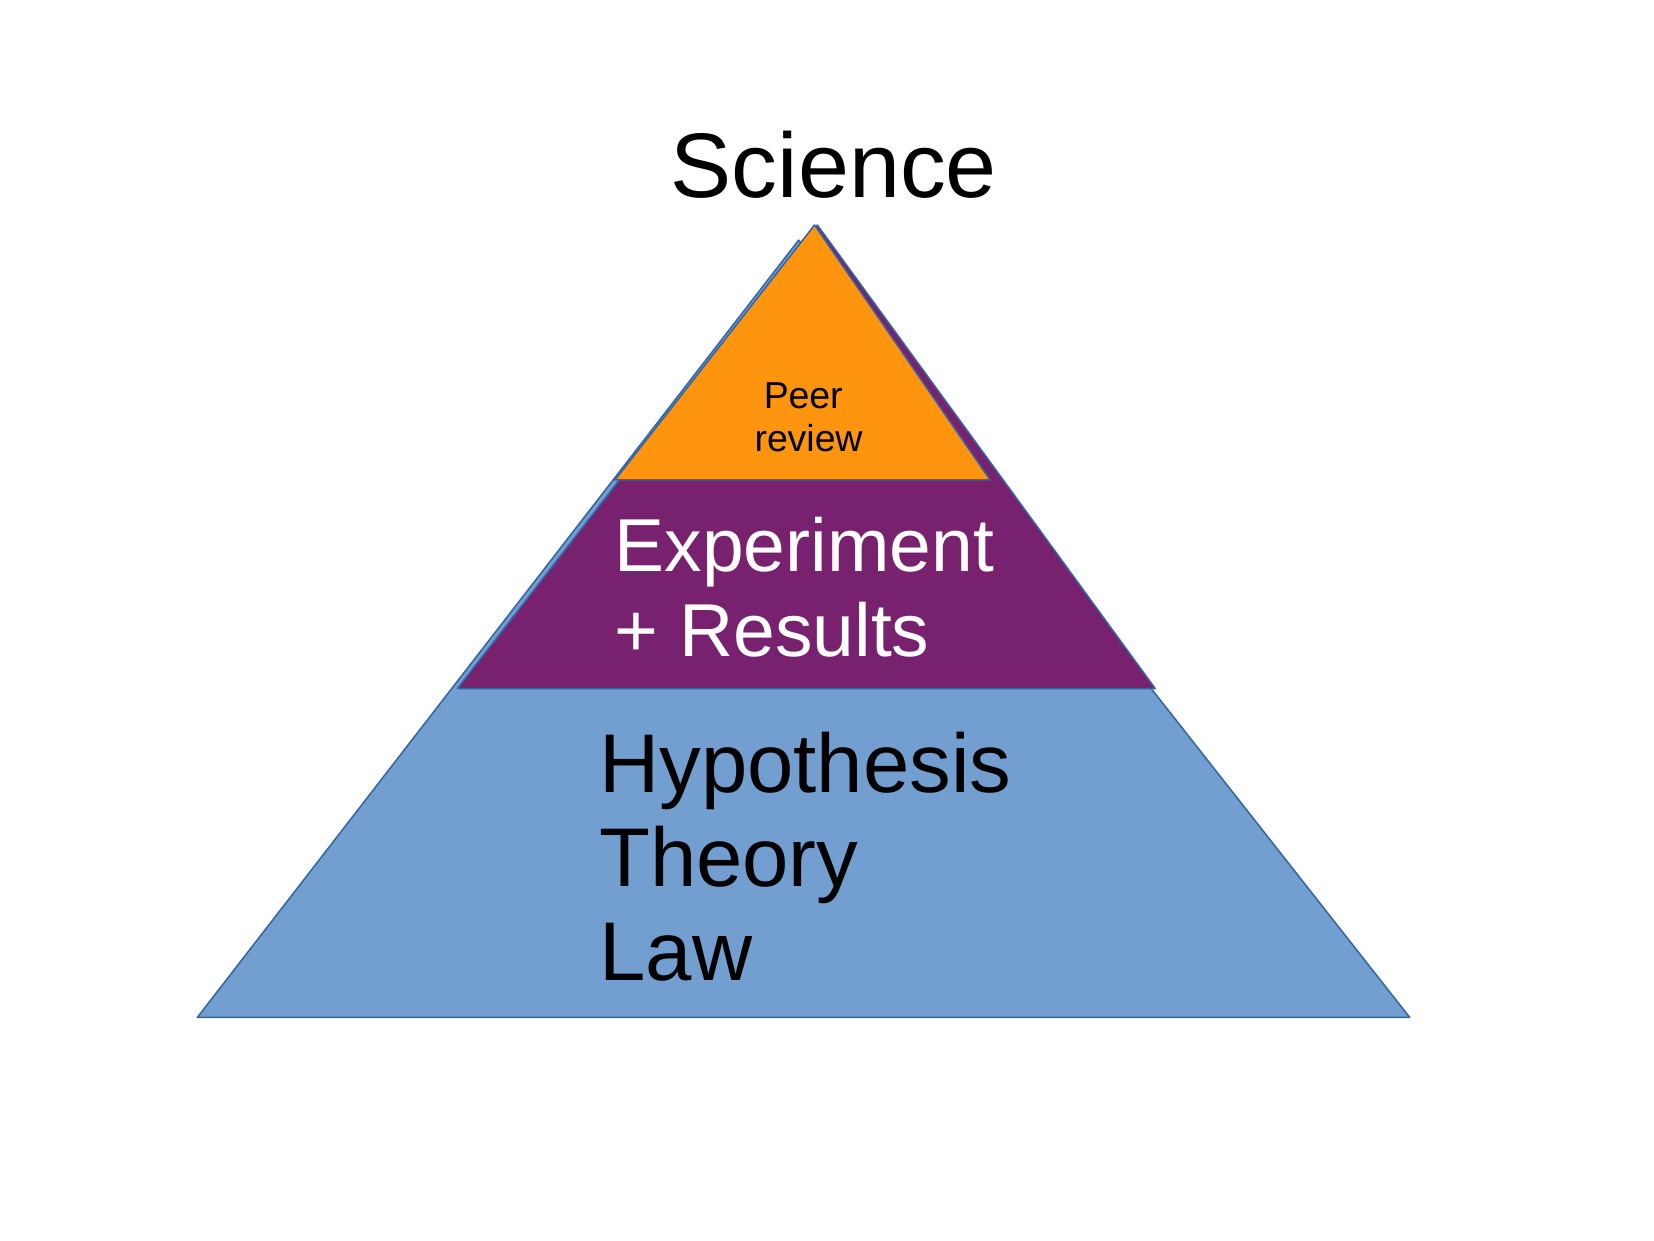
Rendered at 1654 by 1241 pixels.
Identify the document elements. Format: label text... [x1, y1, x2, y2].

text_box [197, 498, 1410, 1018]
text_box [603, 225, 1012, 492]
text_box Hypothesis Theory Law [584, 704, 1035, 825]
title Science [90, 59, 1579, 267]
text_box Peer review [615, 225, 991, 480]
text_box Experiment + Results [599, 492, 1216, 675]
